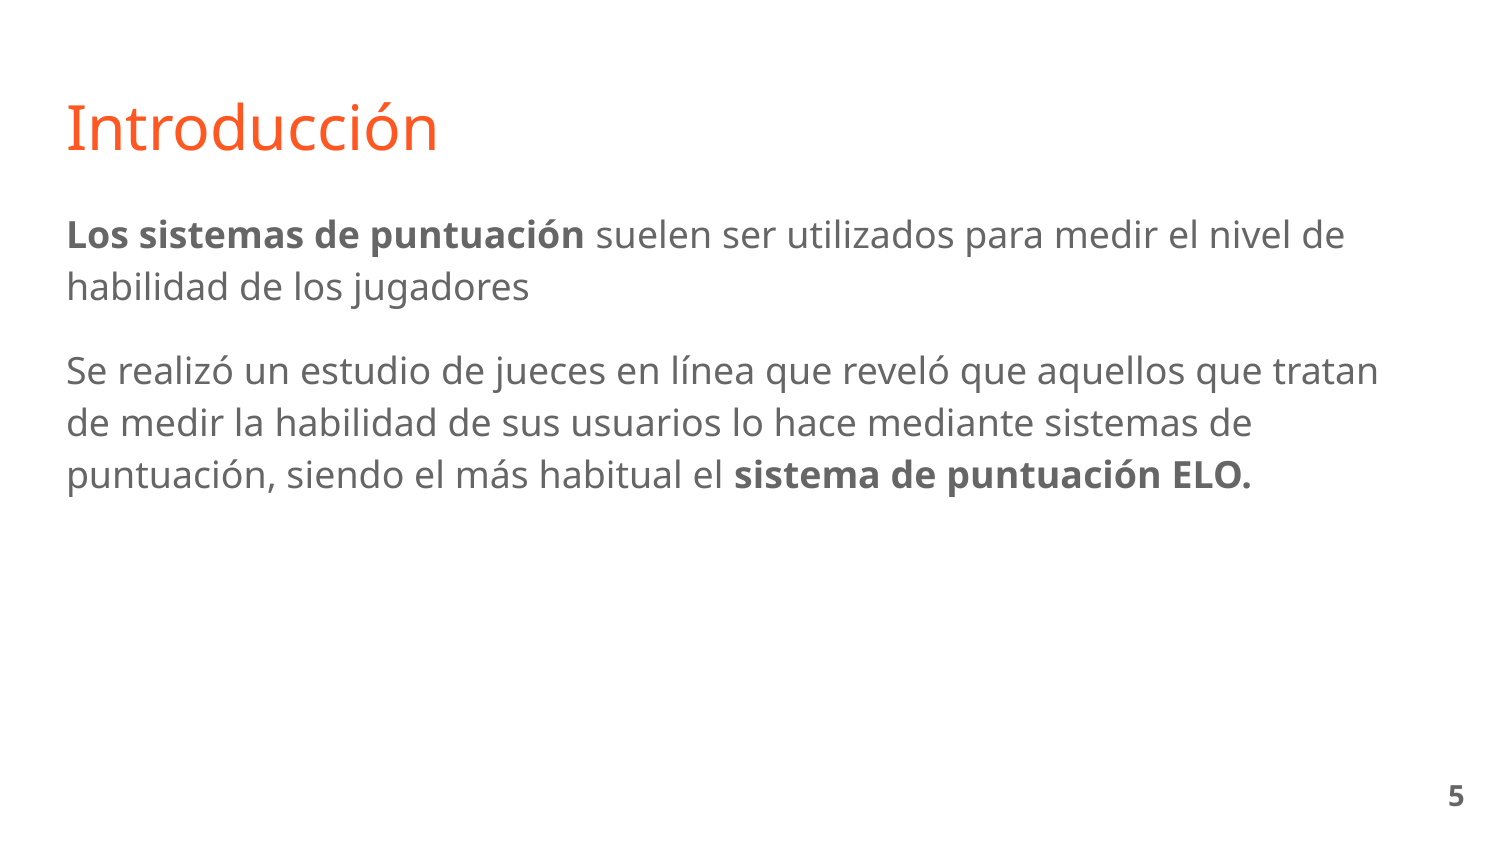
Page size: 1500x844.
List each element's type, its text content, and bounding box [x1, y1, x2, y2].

list Los sistemas de puntuación suelen ser utilizados para medir el nivel de habilidad de los jugadores Se realizó un estudio de jueces en línea que reveló que aquellos que tratan de medir la habilidad de sus usuarios lo hace mediante sistemas de puntuación, siendo el más habitual el sistema de puntuación ELO. [51, 189, 1449, 750]
slide_number <number> [1389, 764, 1480, 830]
title Introducción [51, 72, 1449, 167]
